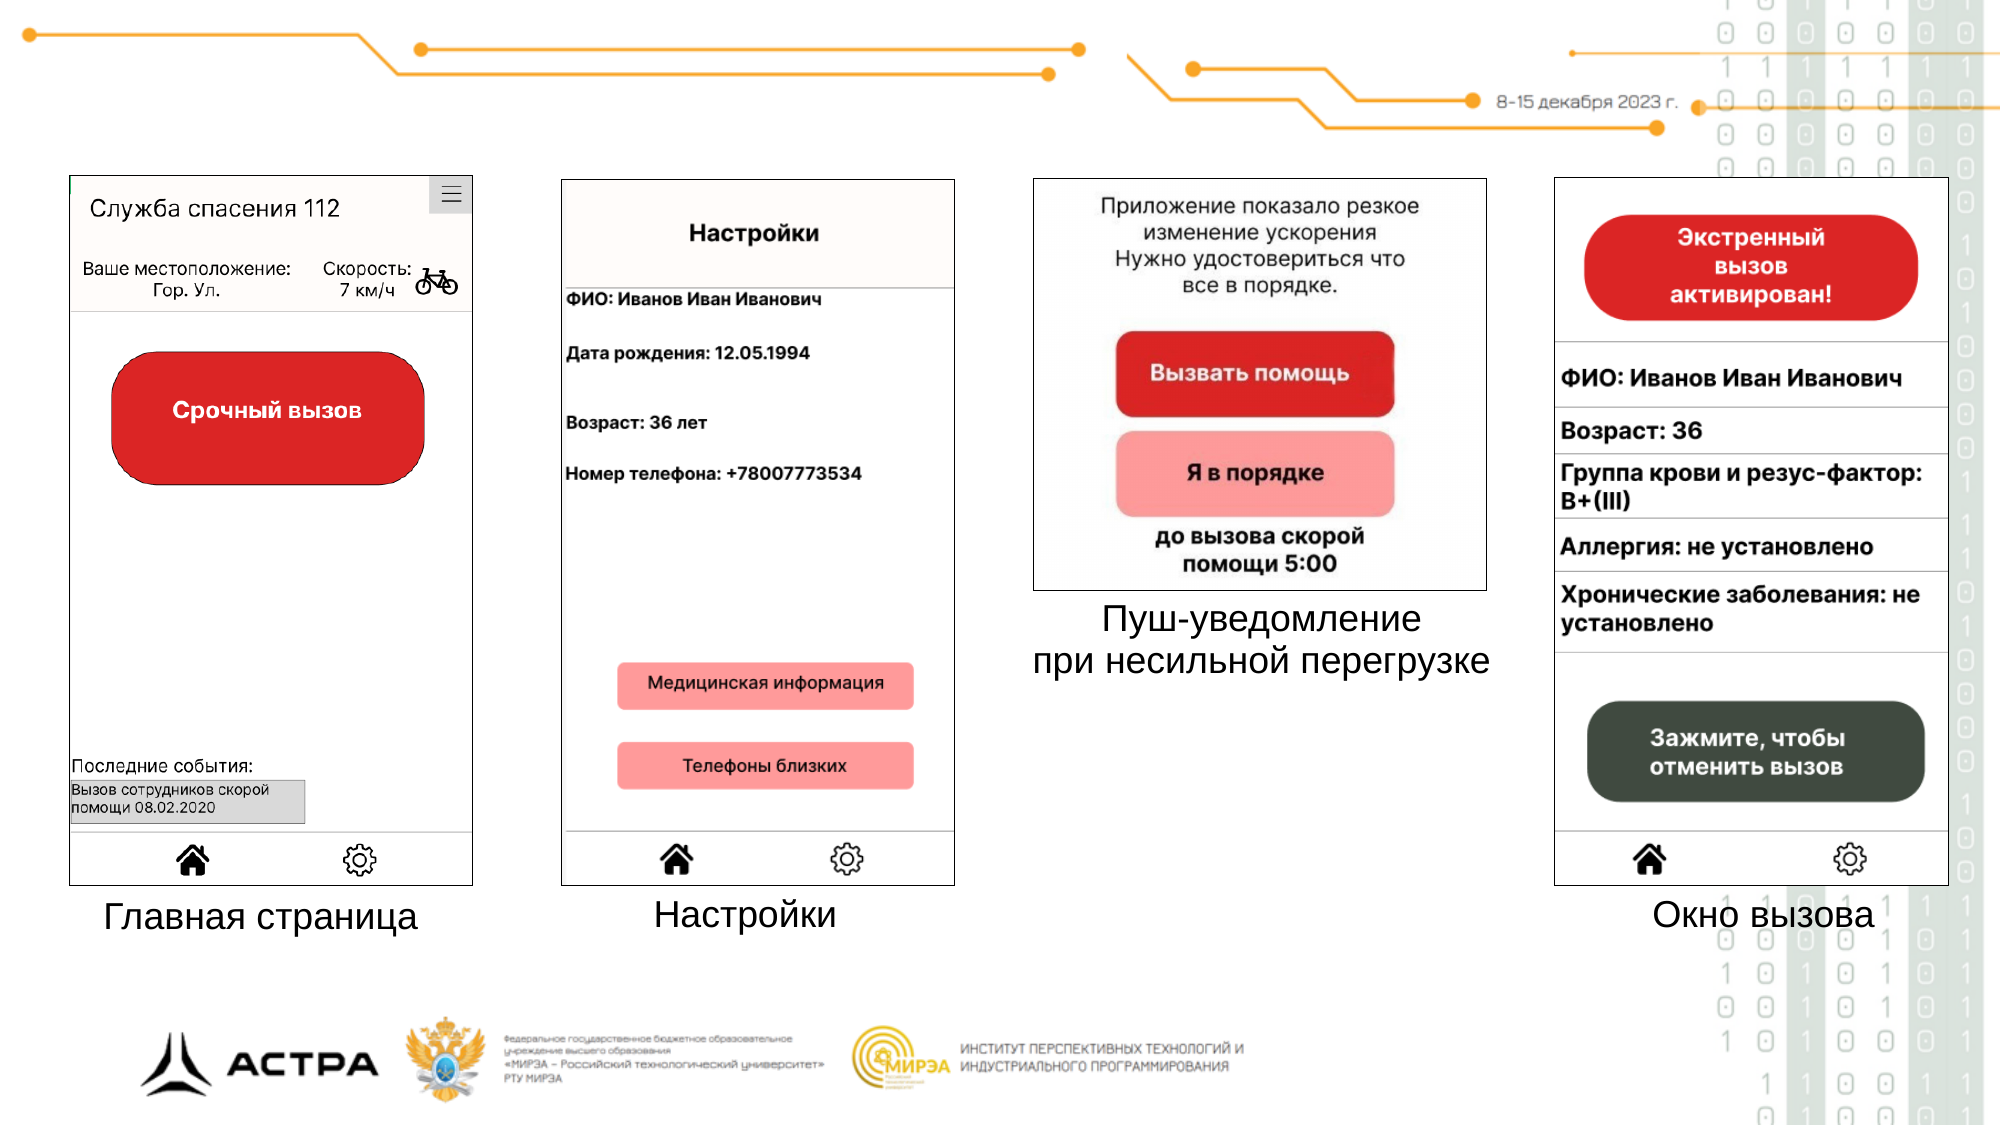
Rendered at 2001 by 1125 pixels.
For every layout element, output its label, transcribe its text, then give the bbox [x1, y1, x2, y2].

picture [0, 0, 2000, 1125]
text_box Окно вызова [1637, 885, 1890, 943]
text_box Пуш-уведомление при несильной перегрузке [1017, 590, 1506, 690]
text_box Настройки [638, 885, 853, 943]
text_box Главная страница [88, 888, 433, 945]
